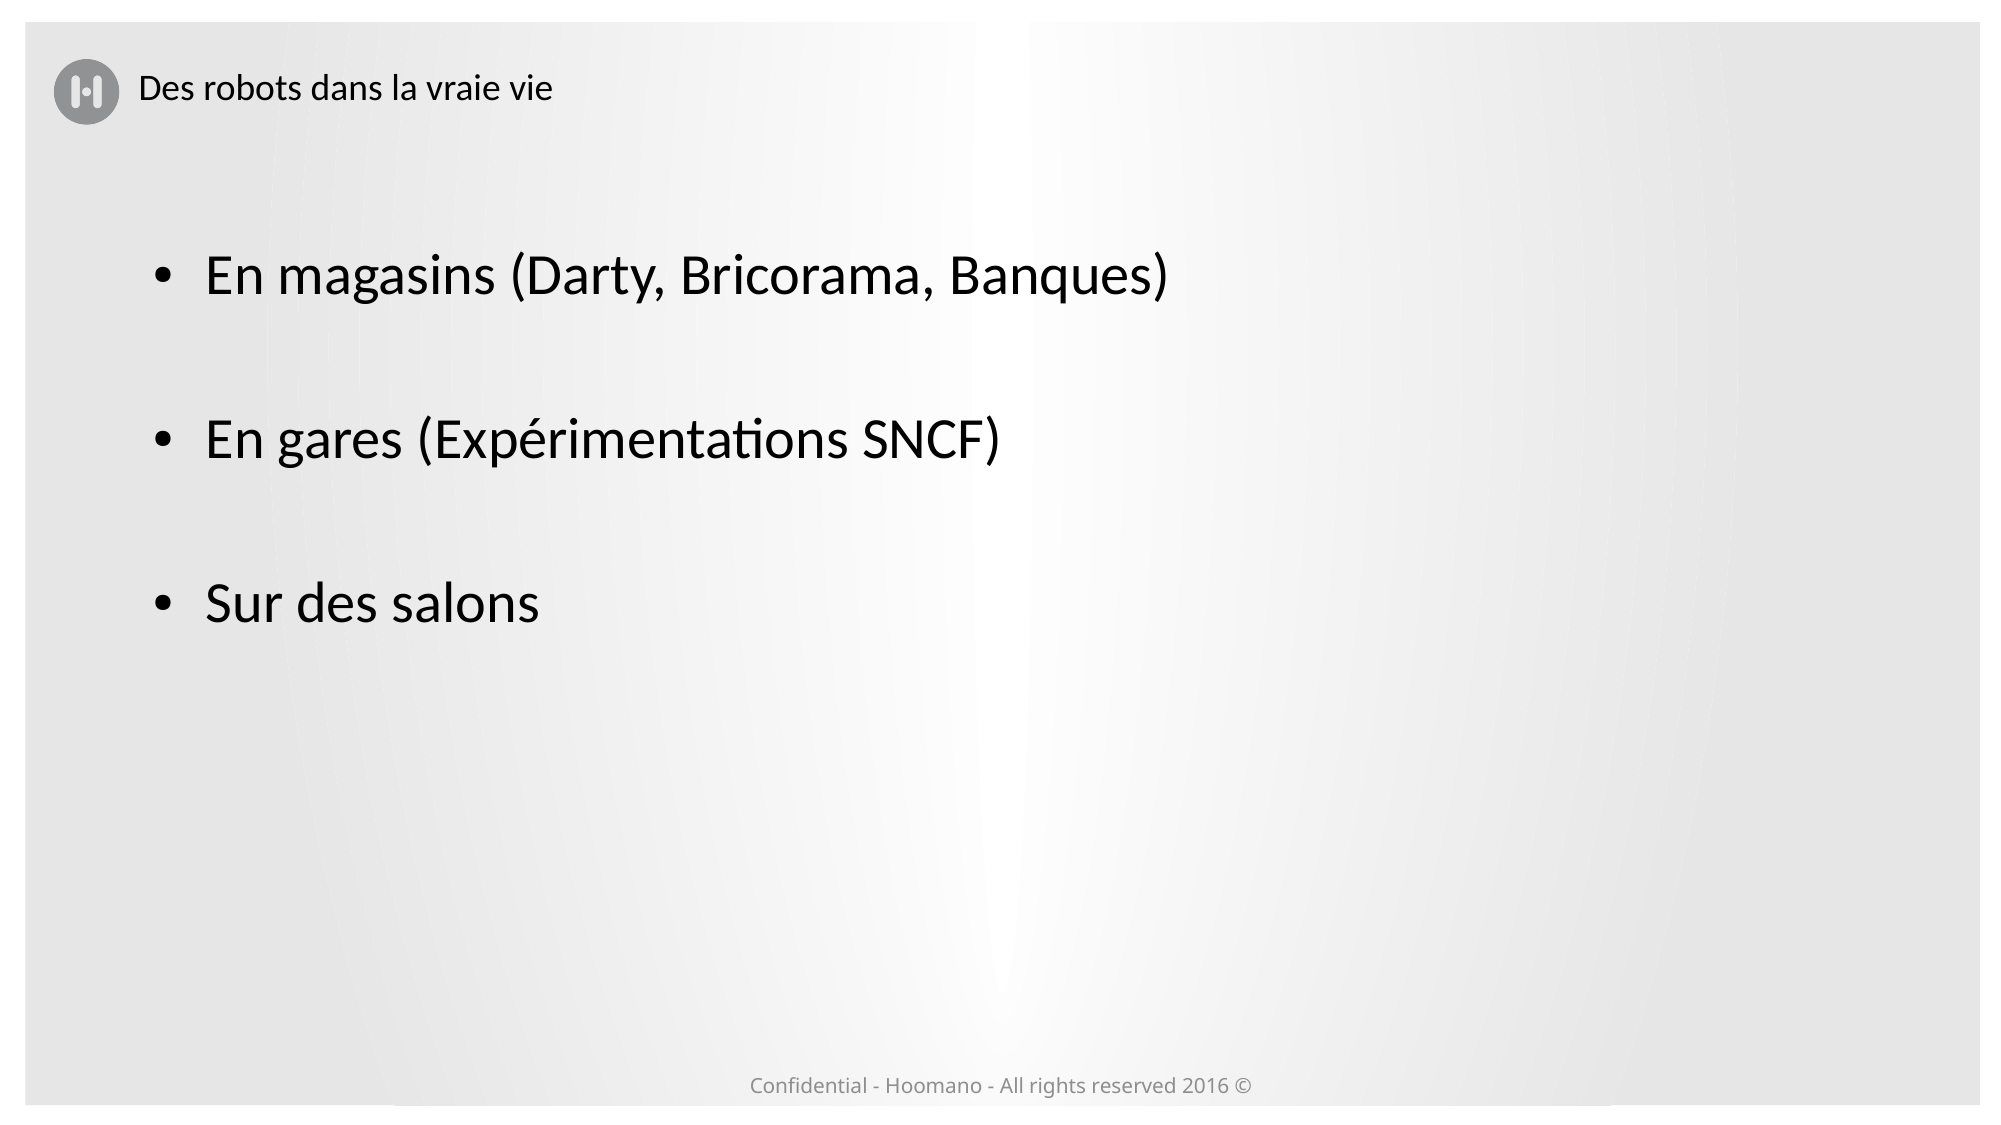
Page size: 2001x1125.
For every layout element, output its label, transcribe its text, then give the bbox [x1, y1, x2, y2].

list En magasins (Darty, Bricorama, Banques) En gares (Expérimentations SNCF) Sur des salons [135, 164, 1952, 1077]
picture [49, 55, 123, 127]
title Des robots dans la vraie vie [138, 55, 1864, 127]
